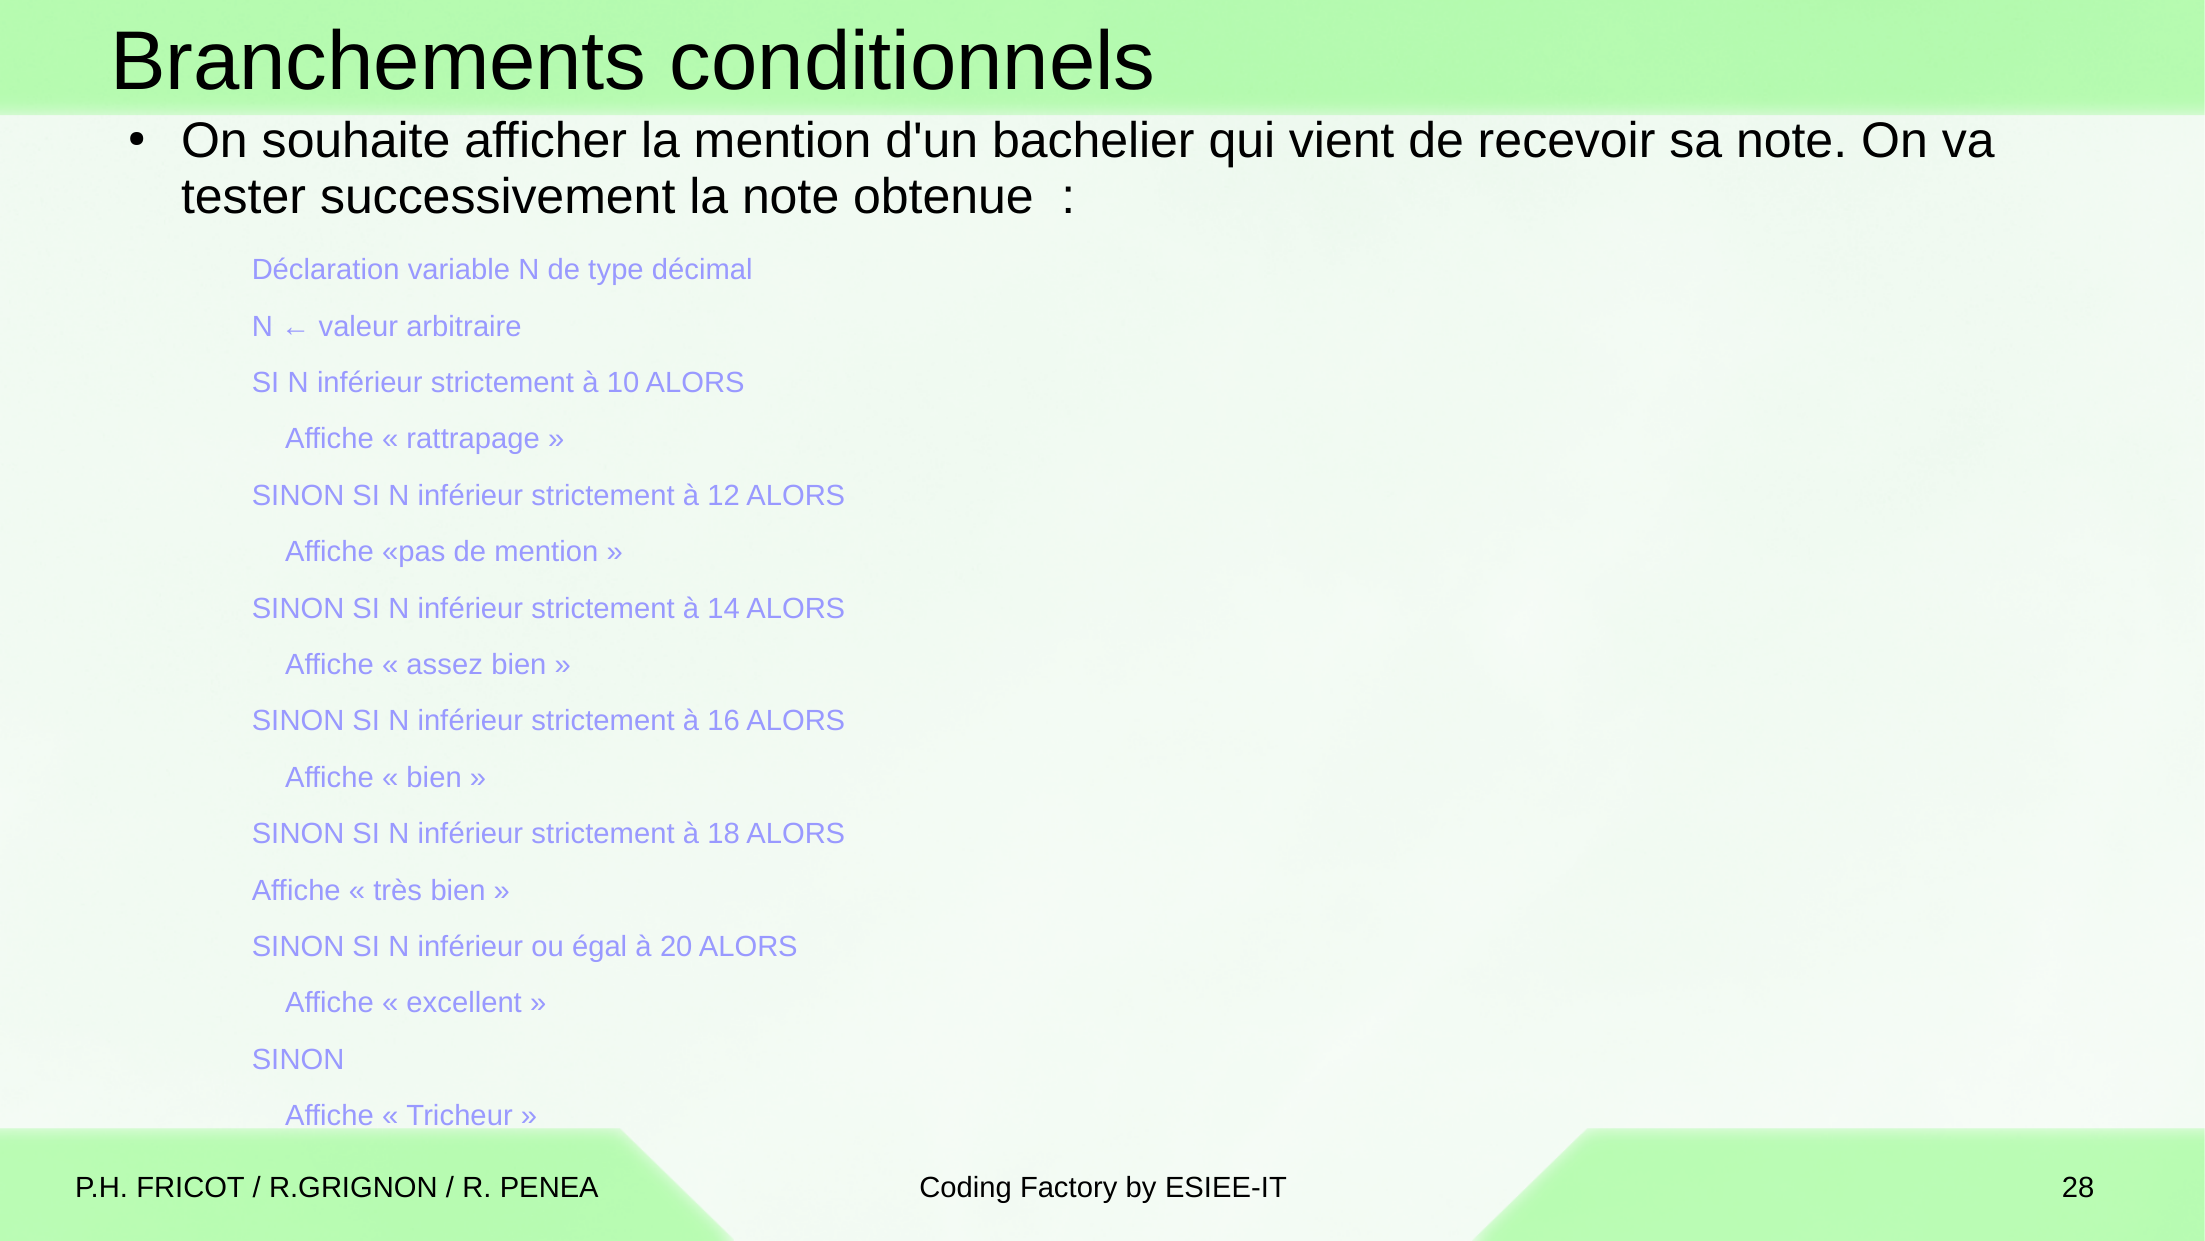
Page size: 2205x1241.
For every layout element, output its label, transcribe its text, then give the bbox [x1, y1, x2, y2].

picture [0, 0, 2205, 1241]
title Branchements conditionnels [110, 49, 2095, 183]
list On souhaite afficher la mention d'un bachelier qui vient de recevoir sa note. On va tester successivement la note obtenue : Déclaration variable N de type décimal N ← valeur arbitraire SI N inférieur strictement à 10 ALORS Affiche « rattrapage » SINON SI N inférieur strictement à 12 ALORS Affiche «pas de mention » SINON SI N inférieur strictement à 14 ALORS Affiche « assez bien » SINON SI N inférieur strictement à 16 ALORS Affiche « bien » SINON SI N inférieur strictement à 18 ALORS Affiche « très bien » SINON SI N inférieur ou égal à 20 ALORS Affiche « excellent » SINON Affiche « Tricheur » [110, 183, 2095, 1132]
